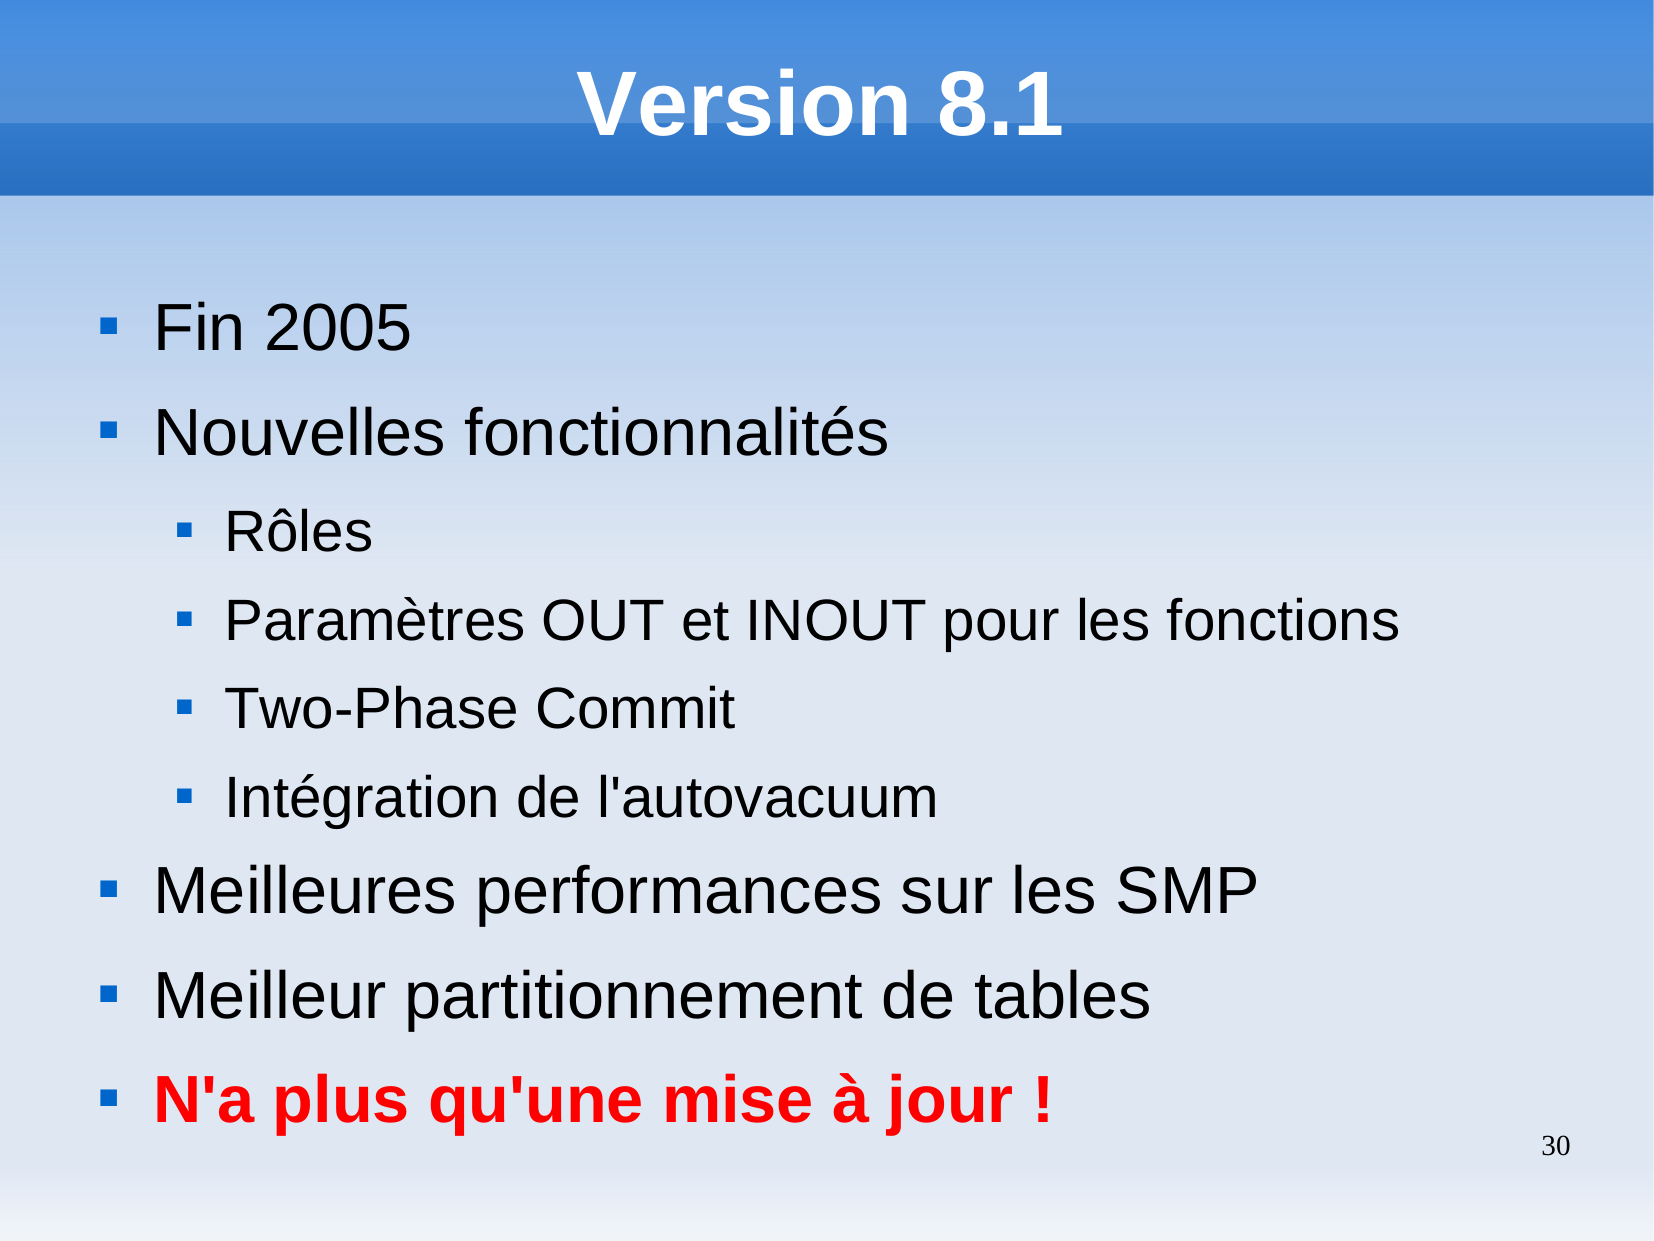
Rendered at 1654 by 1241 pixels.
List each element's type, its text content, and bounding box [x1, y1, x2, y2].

picture [0, 0, 1654, 1241]
list Fin 2005 Nouvelles fonctionnalités Rôles Paramètres OUT et INOUT pour les fonctions Two-Phase Commit Intégration de l'autovacuum Meilleures performances sur les SMP Meilleur partitionnement de tables N'a plus qu'une mise à jour ! [82, 290, 1571, 1137]
title Version 8.1 [76, 0, 1565, 208]
